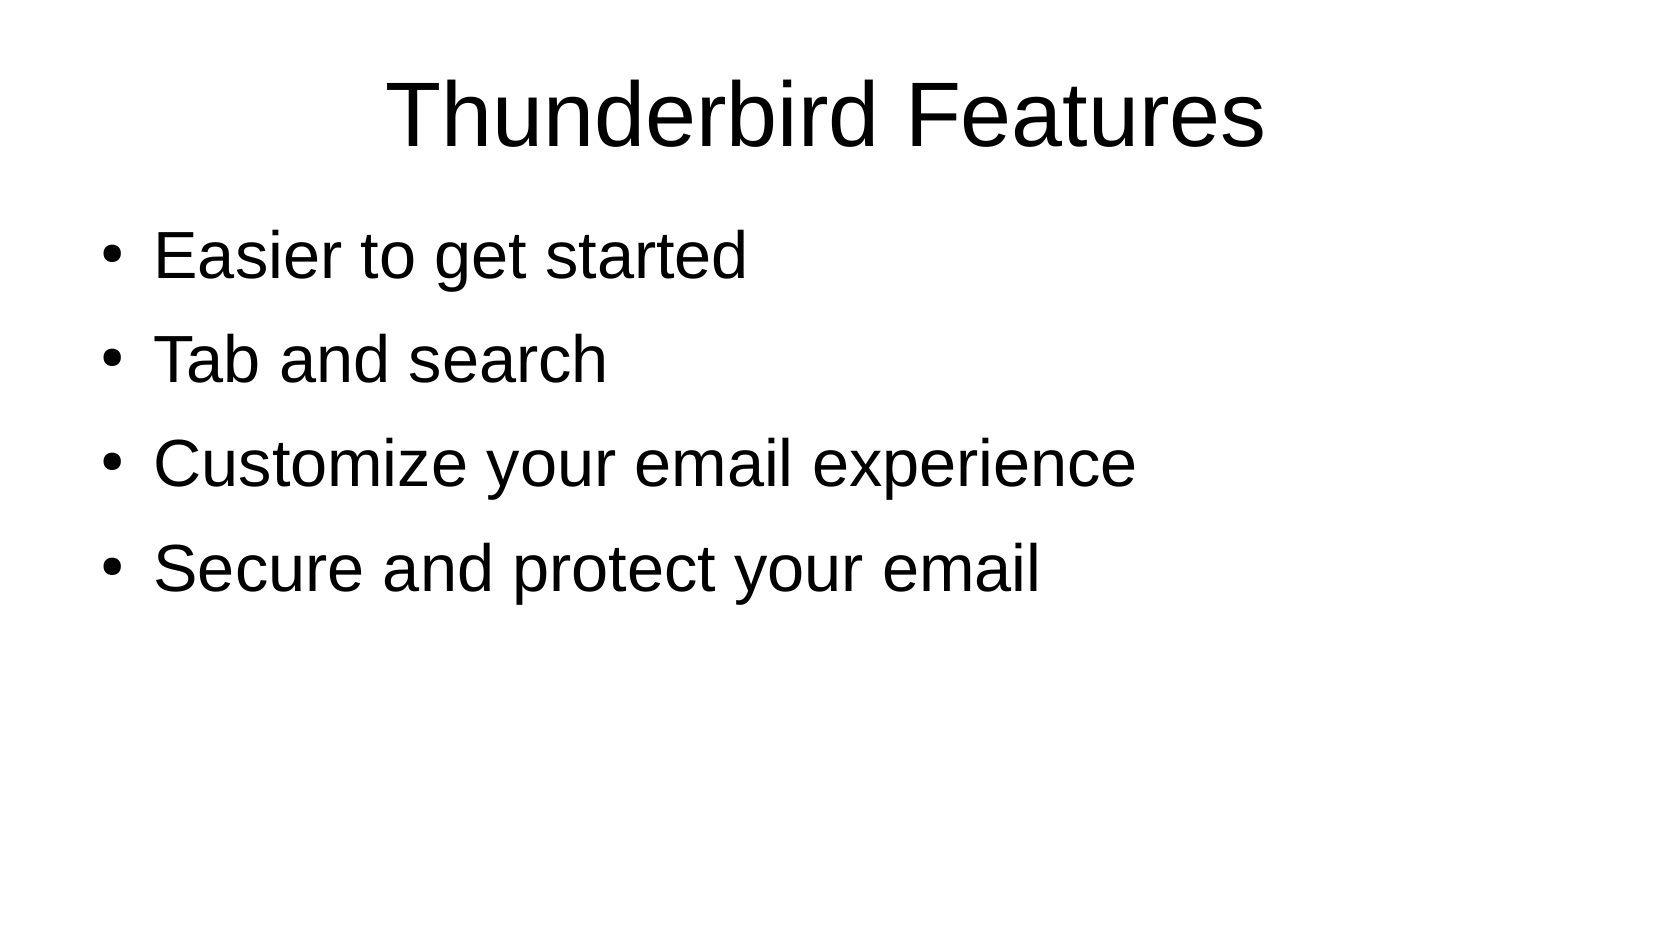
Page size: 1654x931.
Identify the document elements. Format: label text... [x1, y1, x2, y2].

list Easier to get started Tab and search Customize your email experience Secure and protect your email [82, 217, 1571, 758]
title Thunderbird Features [82, 37, 1571, 193]
